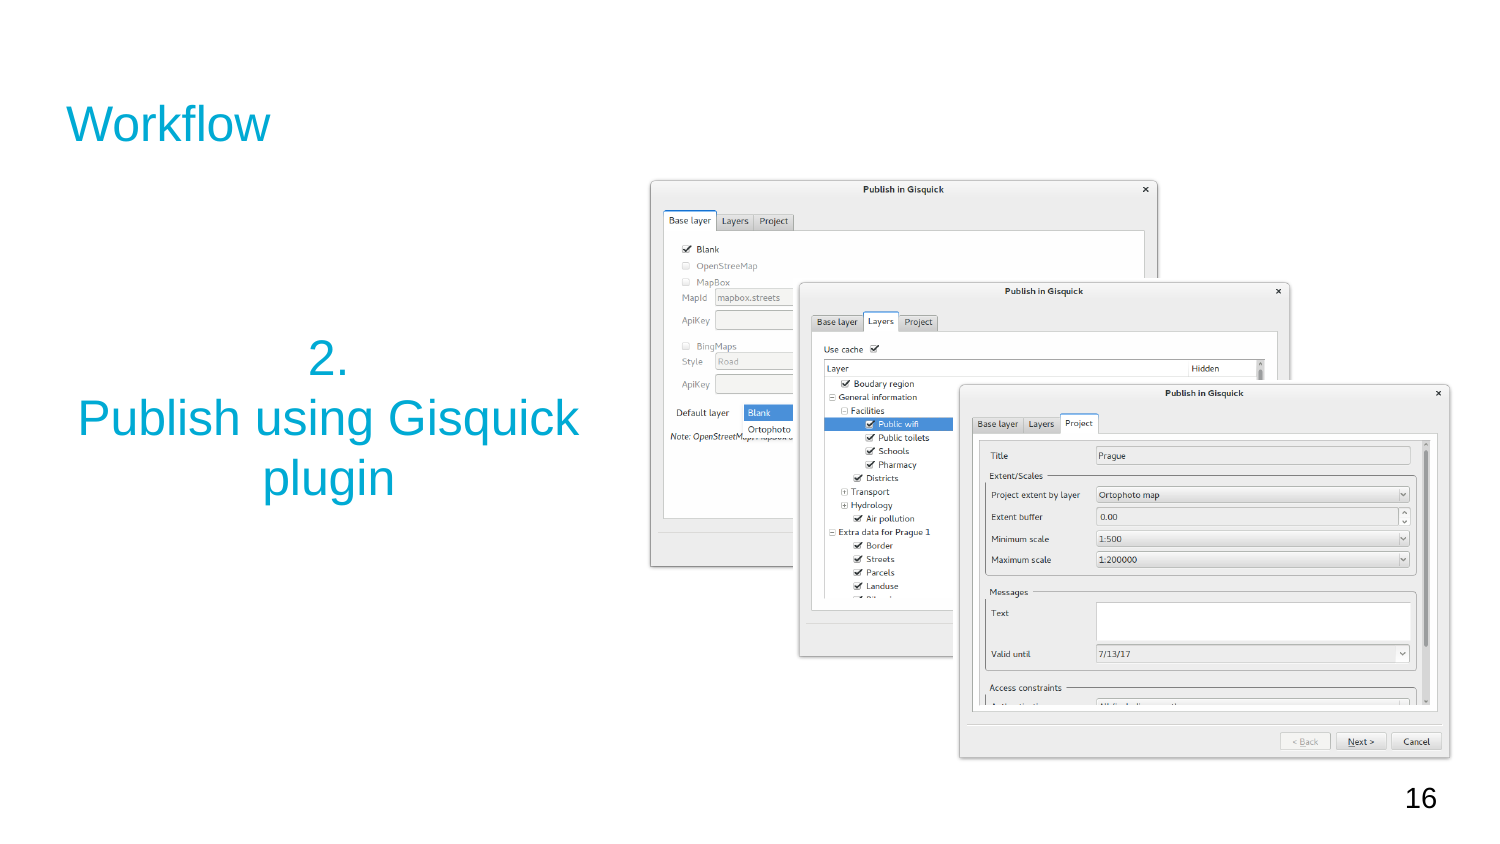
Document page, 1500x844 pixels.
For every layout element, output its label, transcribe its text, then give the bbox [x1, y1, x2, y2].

title Workflow [51, 72, 1449, 167]
picture [643, 175, 1456, 764]
slide_number <číslo> [1389, 764, 1480, 830]
title 2. Publish using Gisquick plugin [51, 323, 607, 521]
